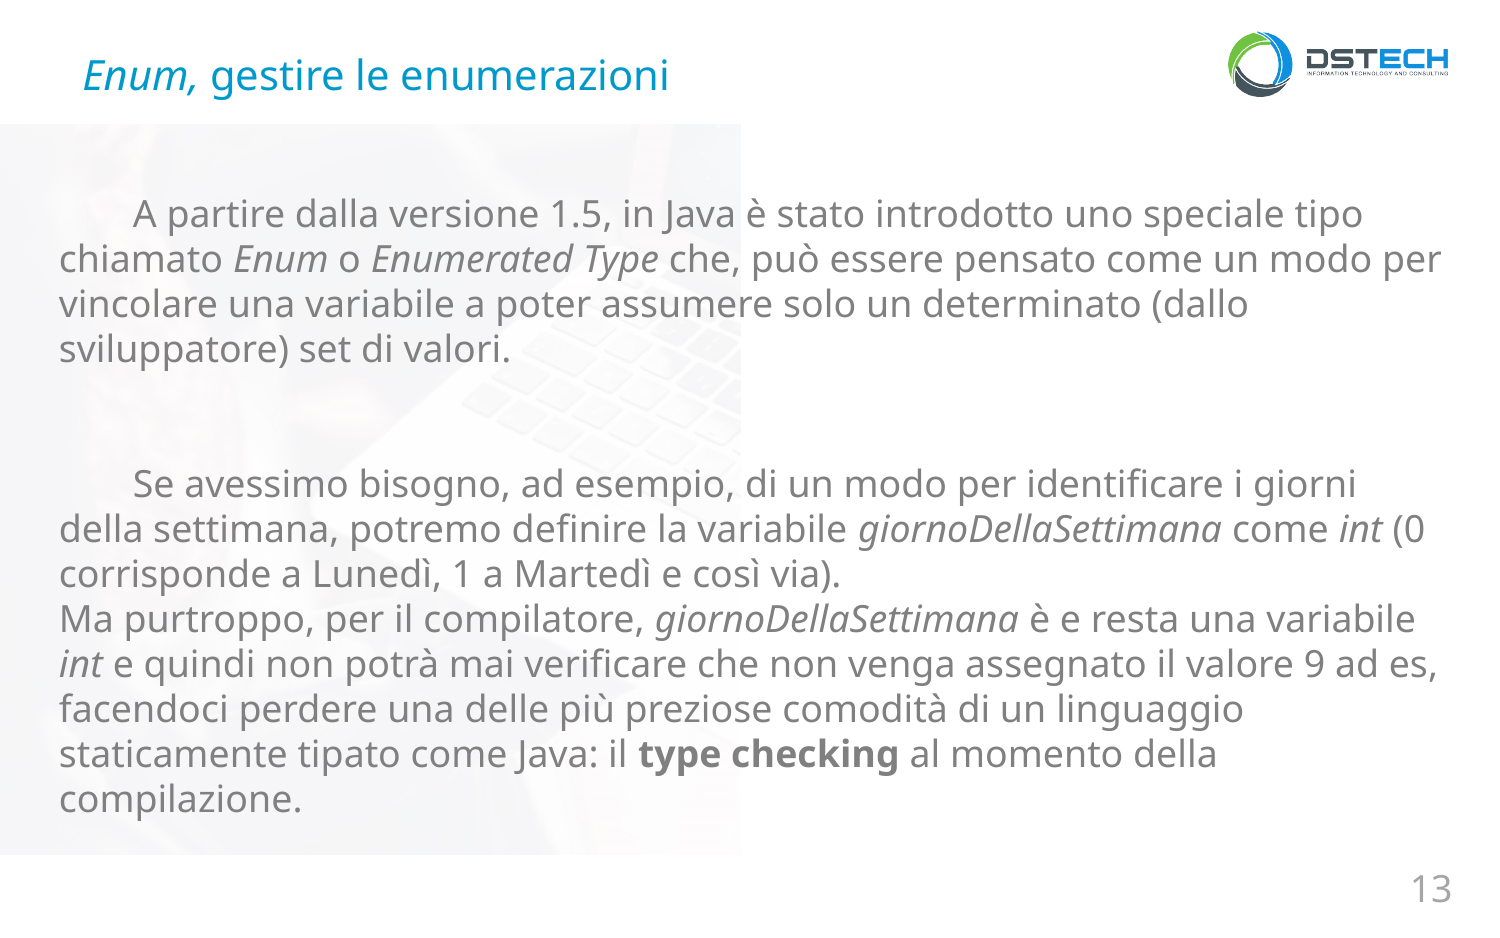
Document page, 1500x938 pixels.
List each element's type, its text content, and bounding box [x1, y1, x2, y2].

text_box [741, 124, 1497, 869]
picture [0, 124, 741, 855]
text_box 13 [1381, 864, 1460, 910]
text_box Enum, gestire le enumerazioni [67, 41, 1034, 107]
text_box A partire dalla versione 1.5, in Java è stato introdotto uno speciale tipo chiamato Enum o Enumerated Type che, può essere pensato come un modo per vincolare una variabile a poter assumere solo un determinato (dallo sviluppatore) set di valori. Se avessimo bisogno, ad esempio, di un modo per identificare i giorni della settimana, potremo definire la variabile giornoDellaSettimana come int (0 corrisponde a Lunedì, 1 a Martedì e così via). Ma purtroppo, per il compilatore, giornoDellaSettimana è e resta una variabile int e quindi non potrà mai verificare che non venga assegnato il valore 9 ad es, facendoci perdere una delle più preziose comodità di un linguaggio staticamente tipato come Java: il type checking al momento della compilazione. [59, 145, 1453, 871]
picture [1228, 31, 1448, 97]
